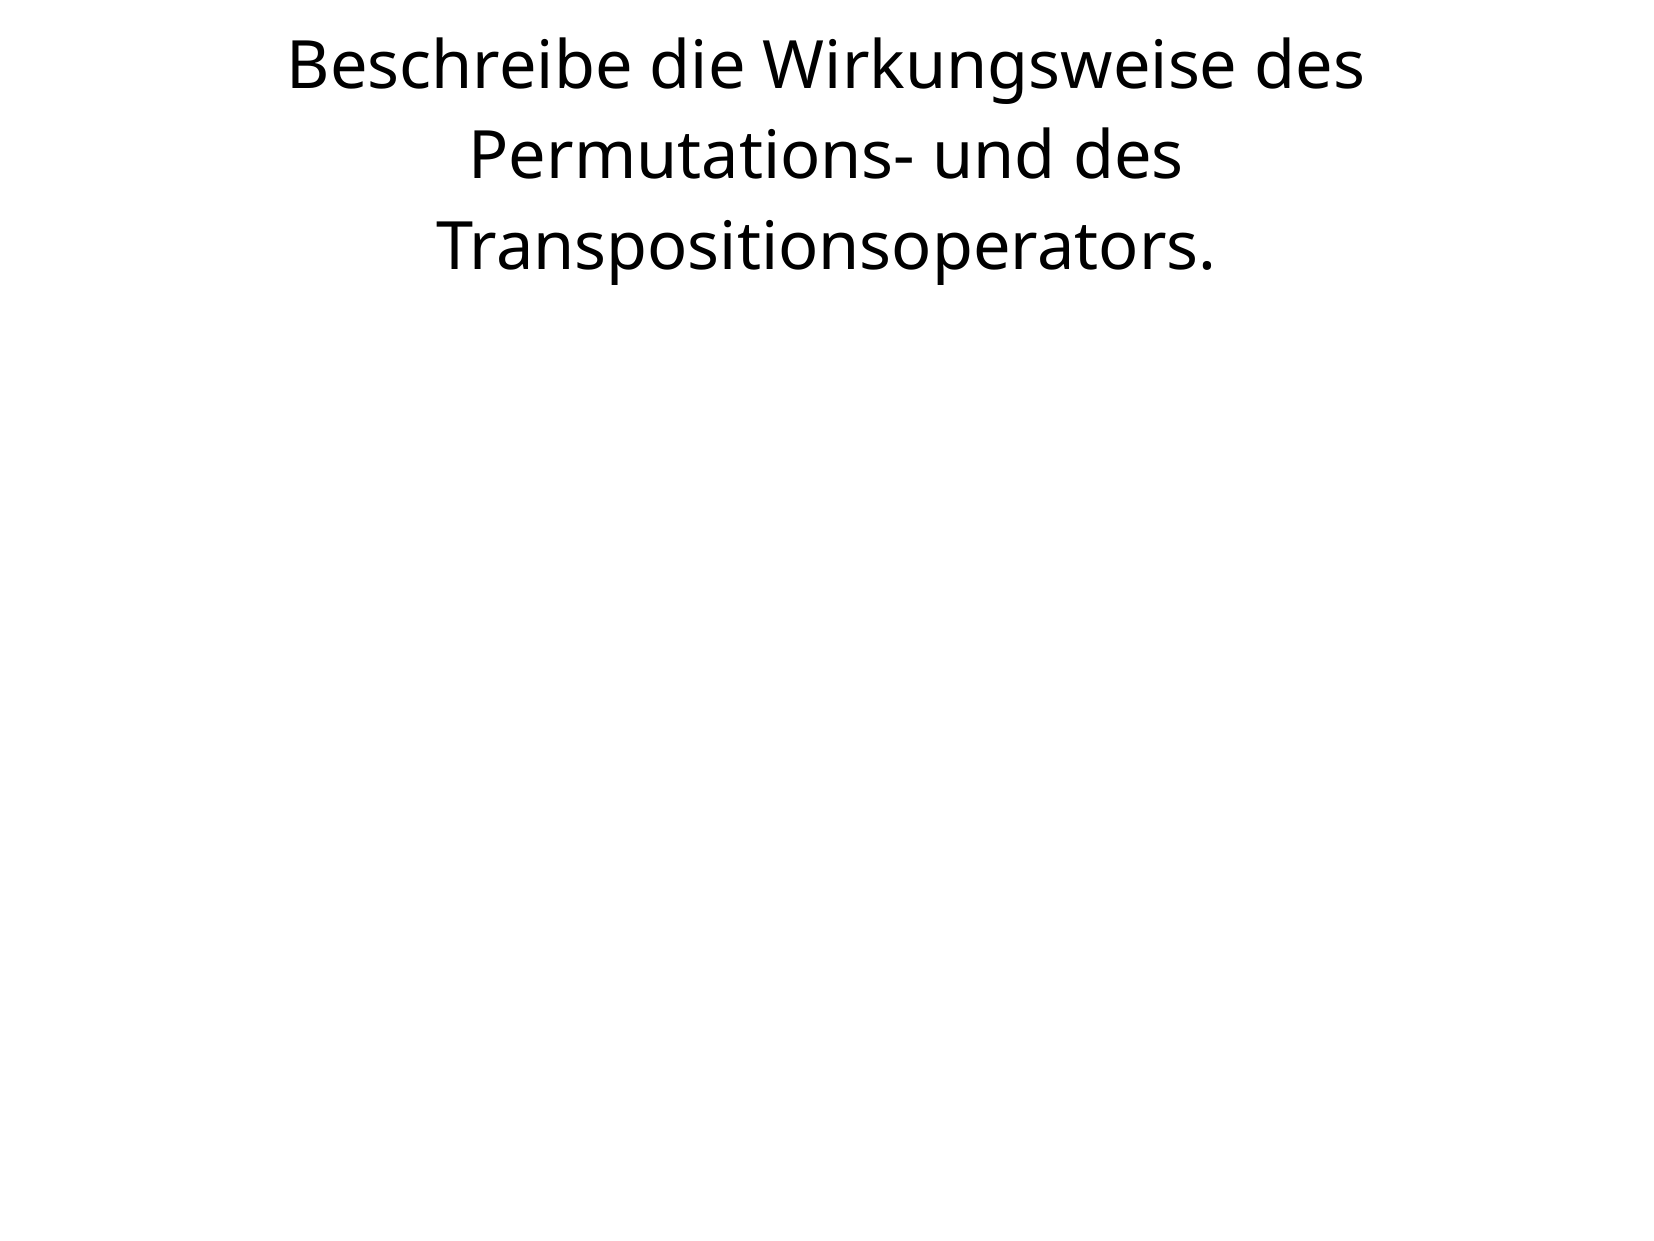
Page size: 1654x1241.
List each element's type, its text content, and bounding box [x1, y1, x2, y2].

title Beschreibe die Wirkungsweise des Permutations- und des Transpositionsoperators. [82, 49, 1571, 257]
